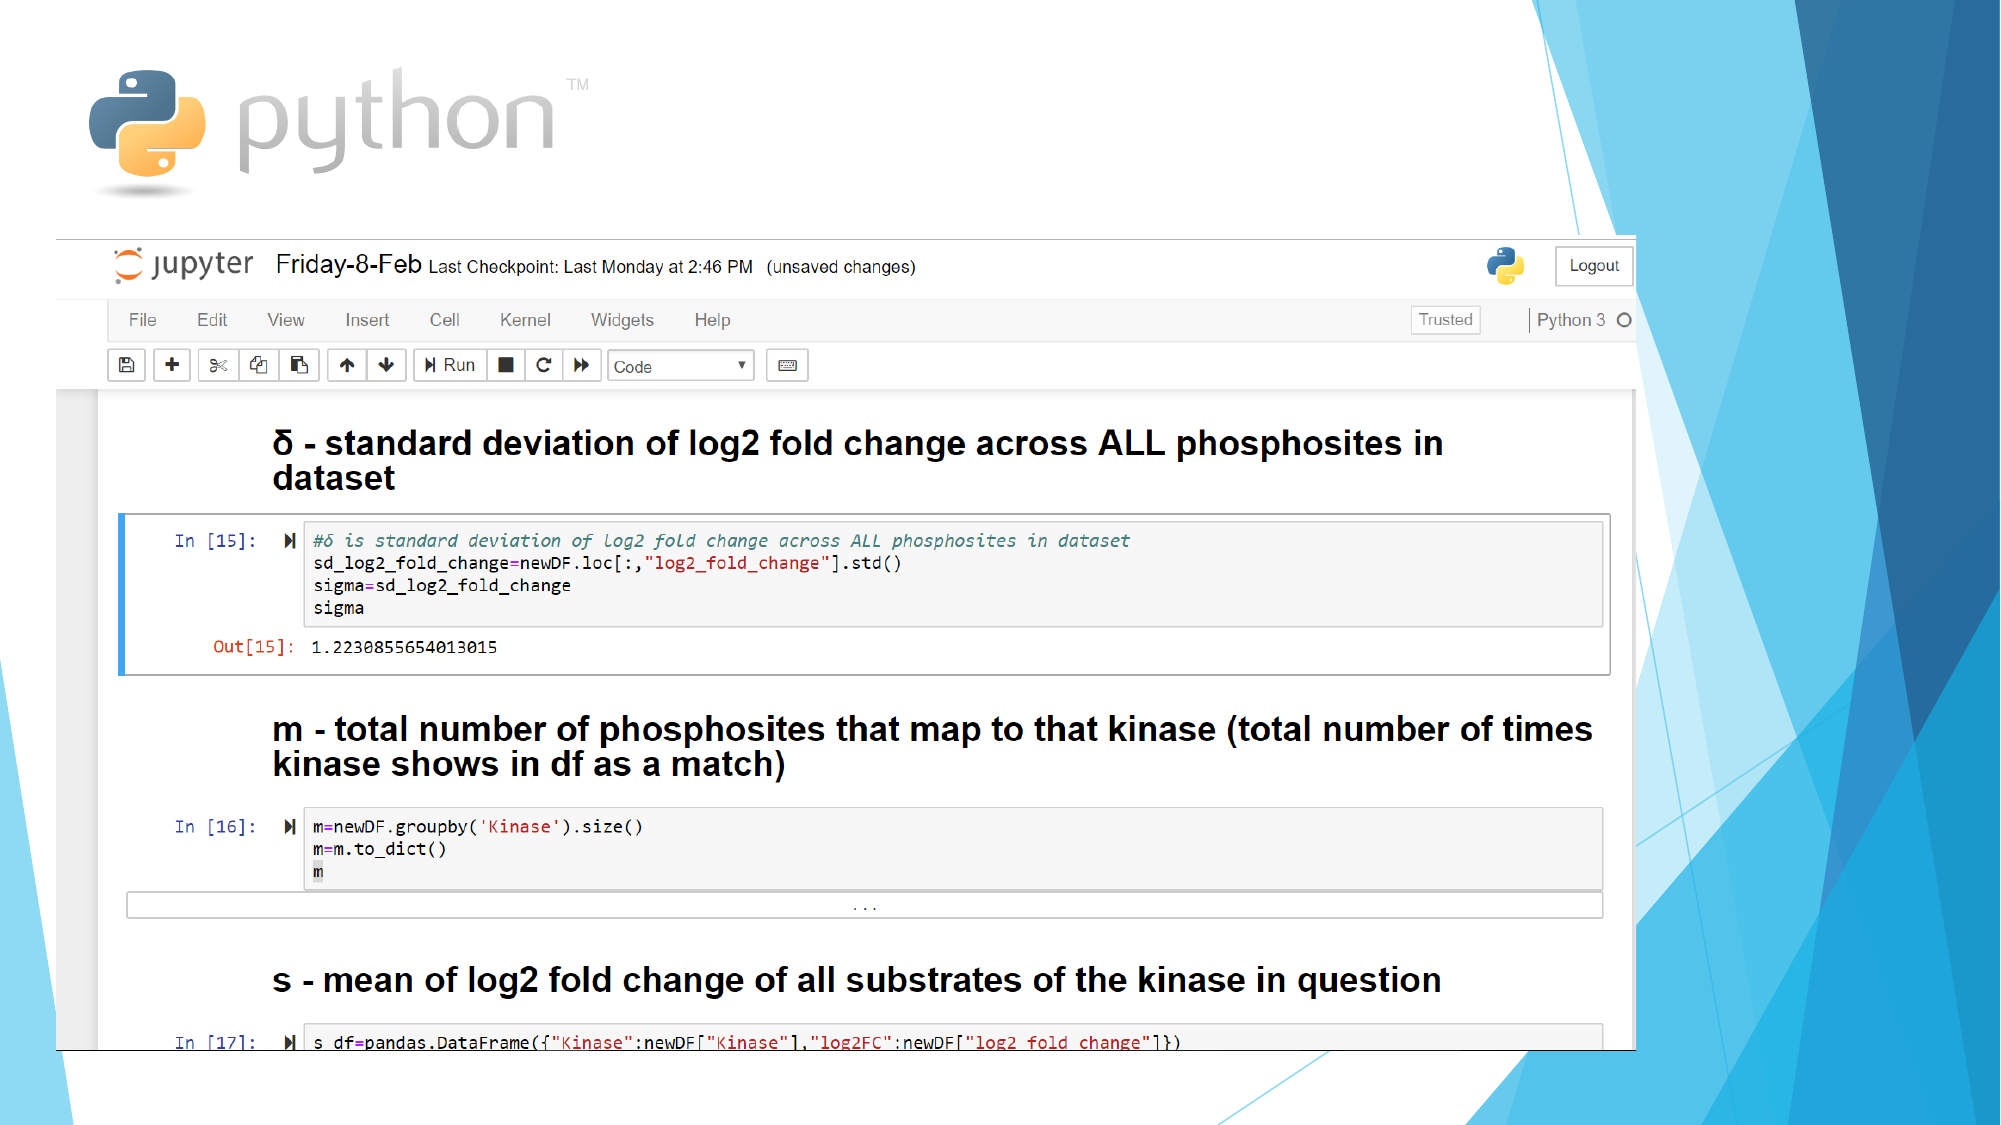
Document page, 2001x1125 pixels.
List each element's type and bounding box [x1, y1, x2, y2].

picture [75, 51, 677, 204]
picture [43, 235, 1637, 1051]
